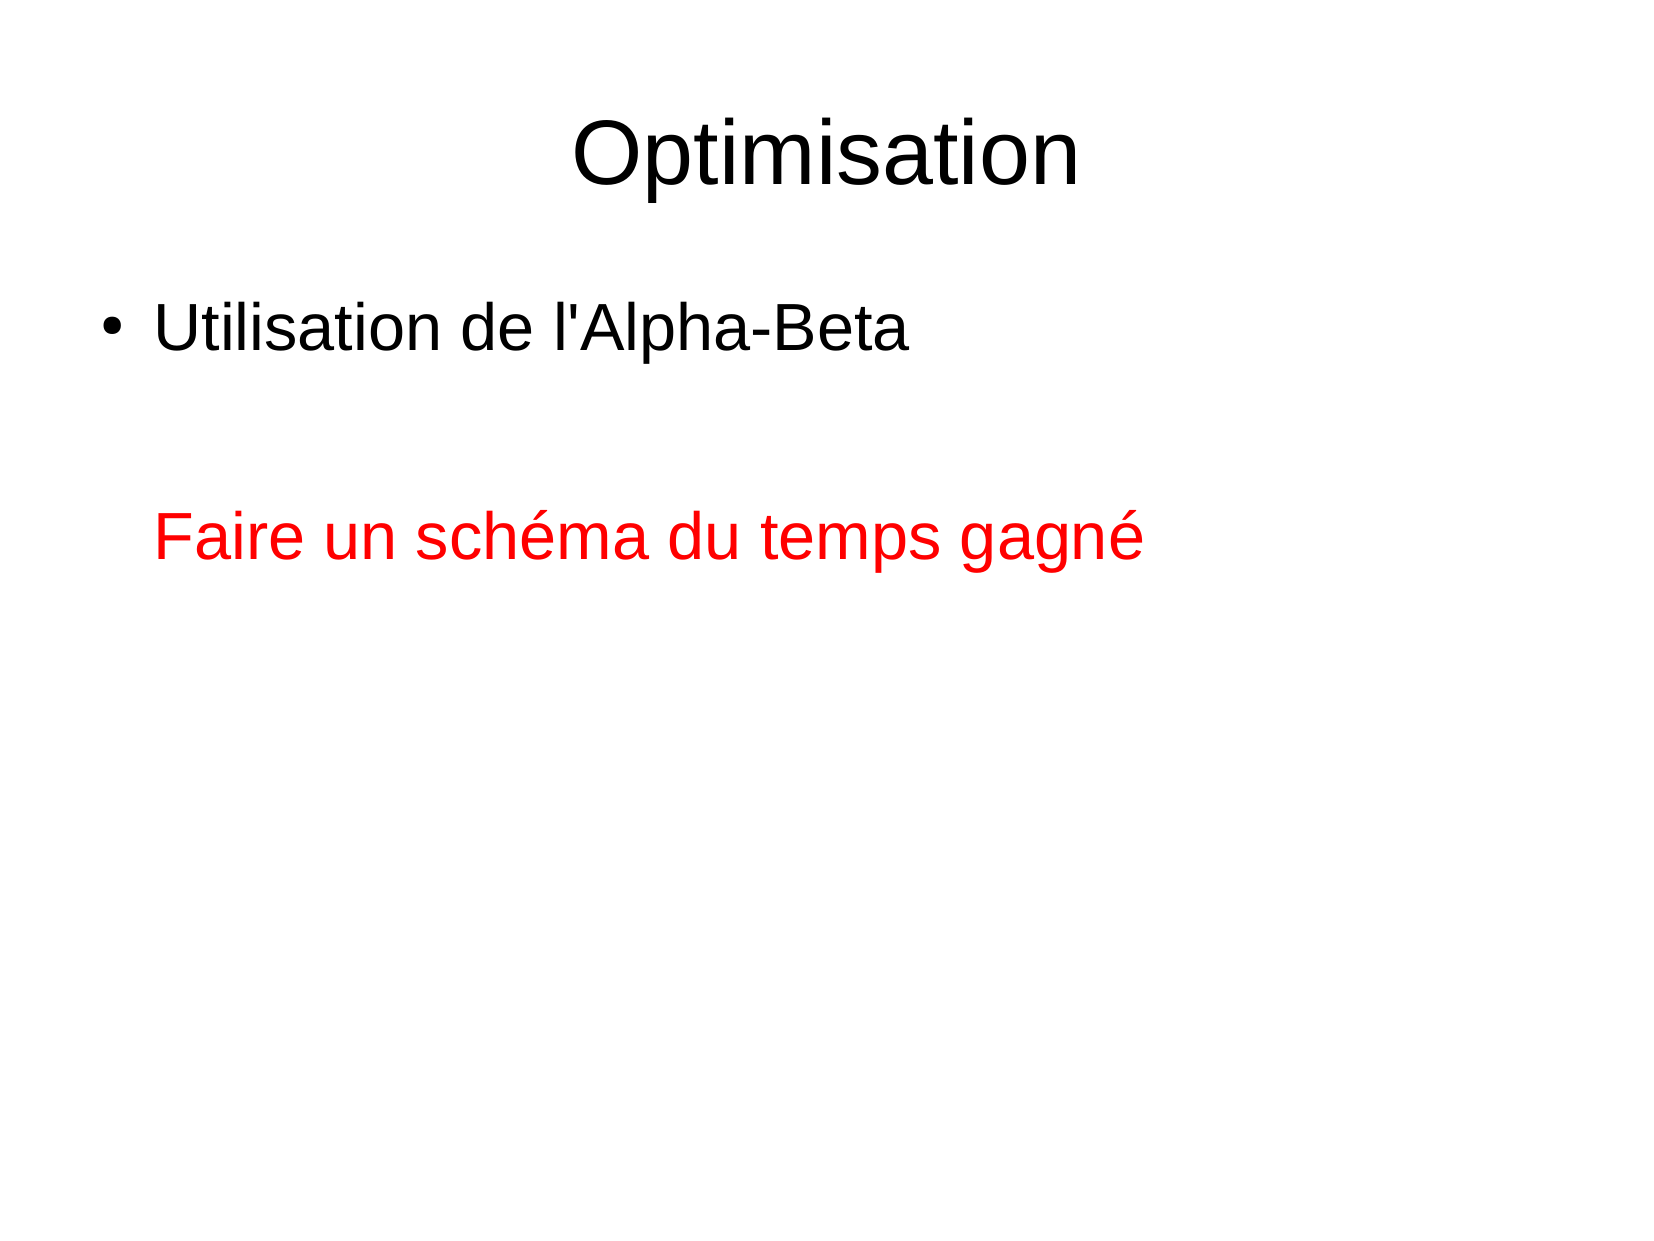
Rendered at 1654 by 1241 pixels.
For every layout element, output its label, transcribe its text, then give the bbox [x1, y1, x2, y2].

title Optimisation [82, 49, 1571, 257]
list Utilisation de l'Alpha-Beta Faire un schéma du temps gagné [82, 290, 1571, 1109]
